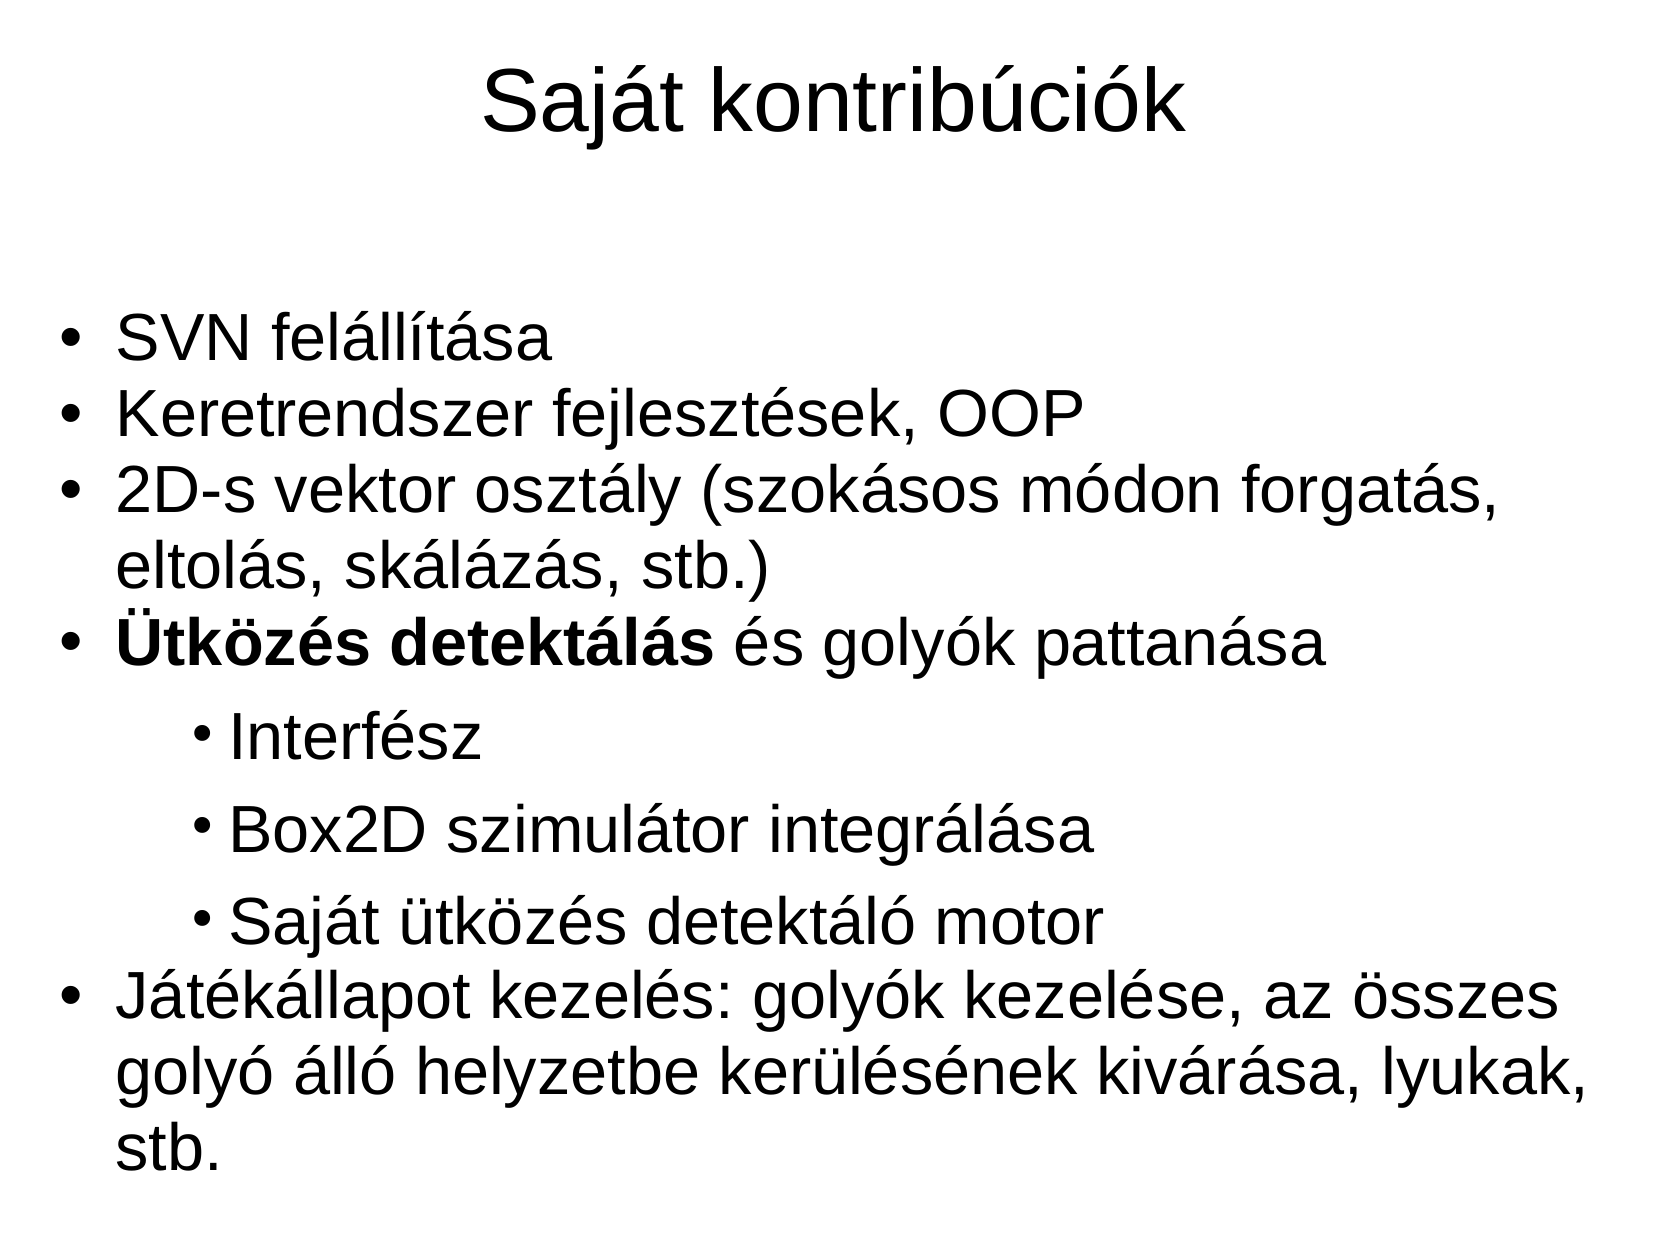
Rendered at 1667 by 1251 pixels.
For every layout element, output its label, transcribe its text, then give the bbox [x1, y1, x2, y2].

list SVN felállítása Keretrendszer fejlesztések, OOP 2D-s vektor osztály (szokásos módon forgatás, eltolás, skálázás, stb.) Ütközés detektálás és golyók pattanása Interfész Box2D szimulátor integrálása Saját ütközés detektáló motor Játékállapot kezelés: golyók kezelése, az összes golyó álló helyzetbe kerülésének kivárása, lyukak, stb. [40, 300, 1627, 1201]
title Saját kontribúciók [40, 50, 1627, 201]
